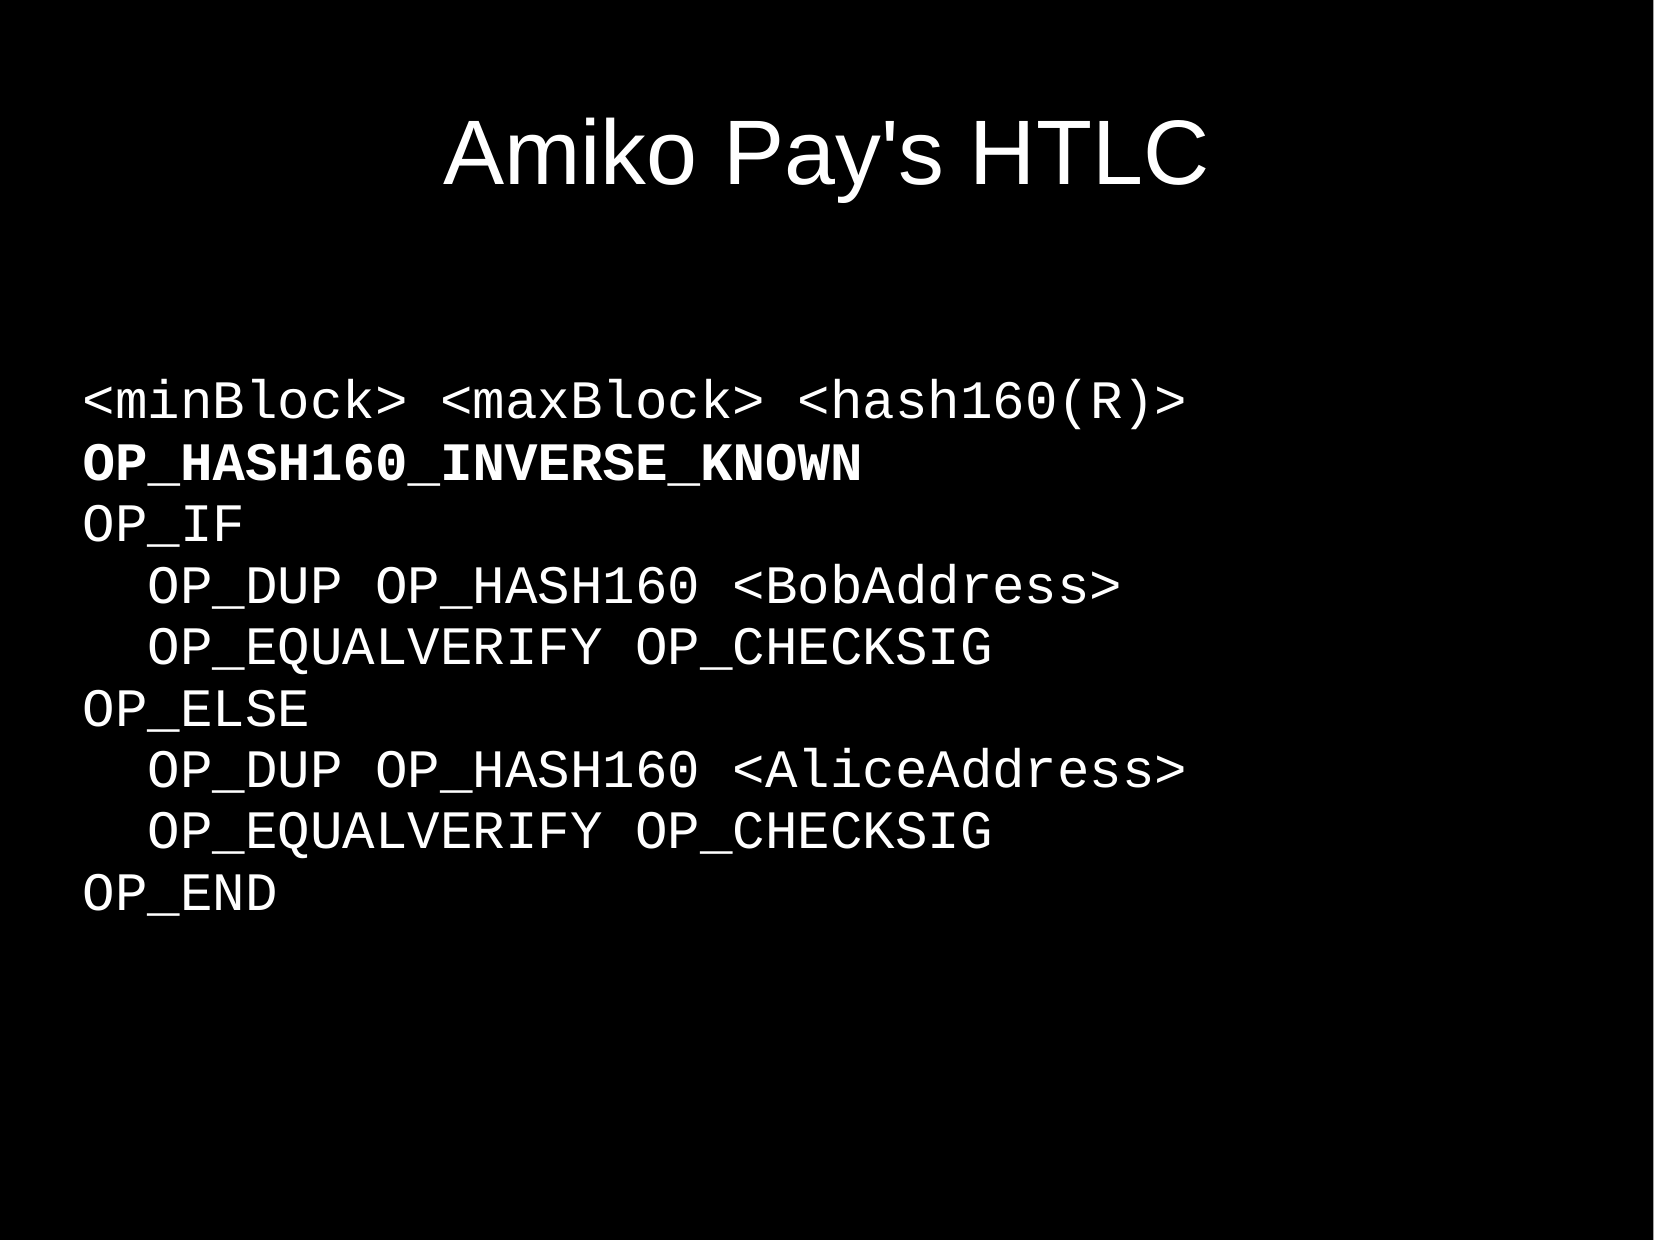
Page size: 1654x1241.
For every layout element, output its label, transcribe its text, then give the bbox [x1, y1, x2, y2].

title Amiko Pay's HTLC [82, 49, 1571, 257]
text_box <minBlock> <maxBlock> <hash160(R)> OP_HASH160_INVERSE_KNOWN OP_IF OP_DUP OP_HASH160 <BobAddress> OP_EQUALVERIFY OP_CHECKSIG OP_ELSE OP_DUP OP_HASH160 <AliceAddress> OP_EQUALVERIFY OP_CHECKSIG OP_END [82, 290, 1630, 1010]
